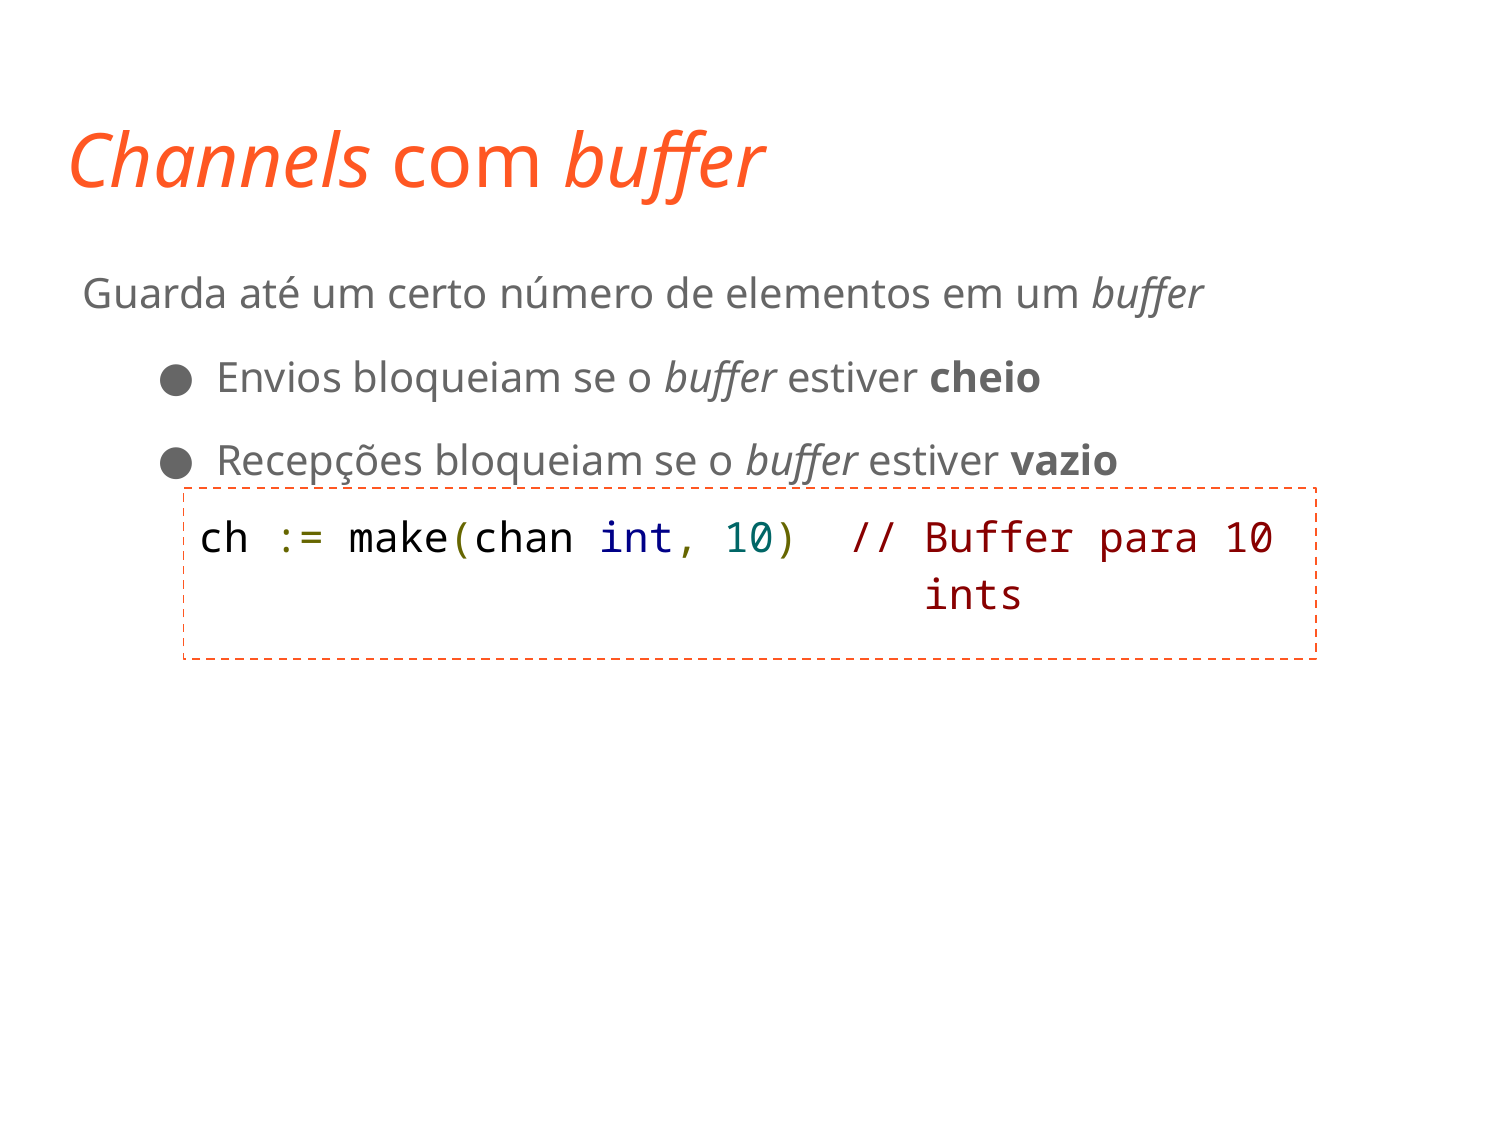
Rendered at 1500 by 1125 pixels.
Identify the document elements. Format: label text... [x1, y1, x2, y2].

title Channels com buffer [51, 97, 1449, 223]
list Guarda até um certo número de elementos em um buffer Envios bloqueiam se o buffer estiver cheio Recepções bloqueiam se o buffer estiver vazio [51, 252, 1449, 490]
text_box ch := make(chan int, 10) // Buffer para 10 ints [183, 487, 1317, 659]
